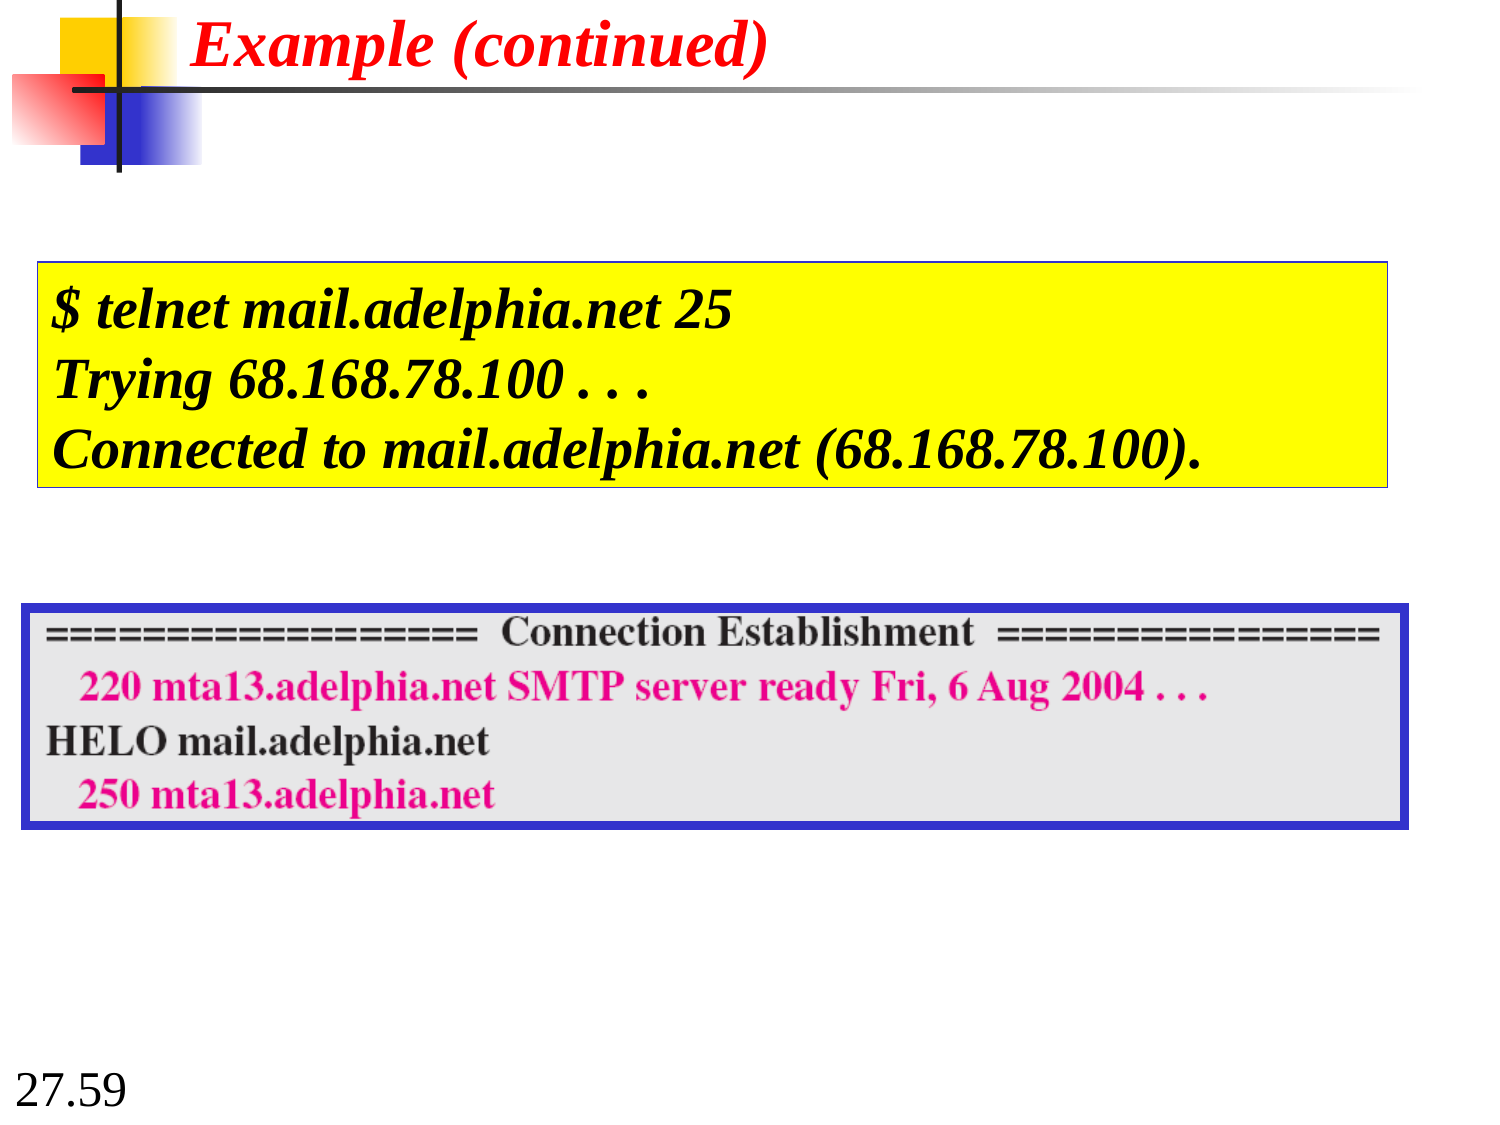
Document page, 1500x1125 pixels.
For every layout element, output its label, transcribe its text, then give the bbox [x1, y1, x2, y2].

text_box Example (continued) [175, 0, 787, 88]
text_box $ telnet mail.adelphia.net 25 Trying 68.168.78.100 . . . Connected to mail.adelphia.net (68.168.78.100). [37, 262, 1388, 488]
text_box [12, 0, 1423, 173]
picture [30, 612, 1401, 821]
